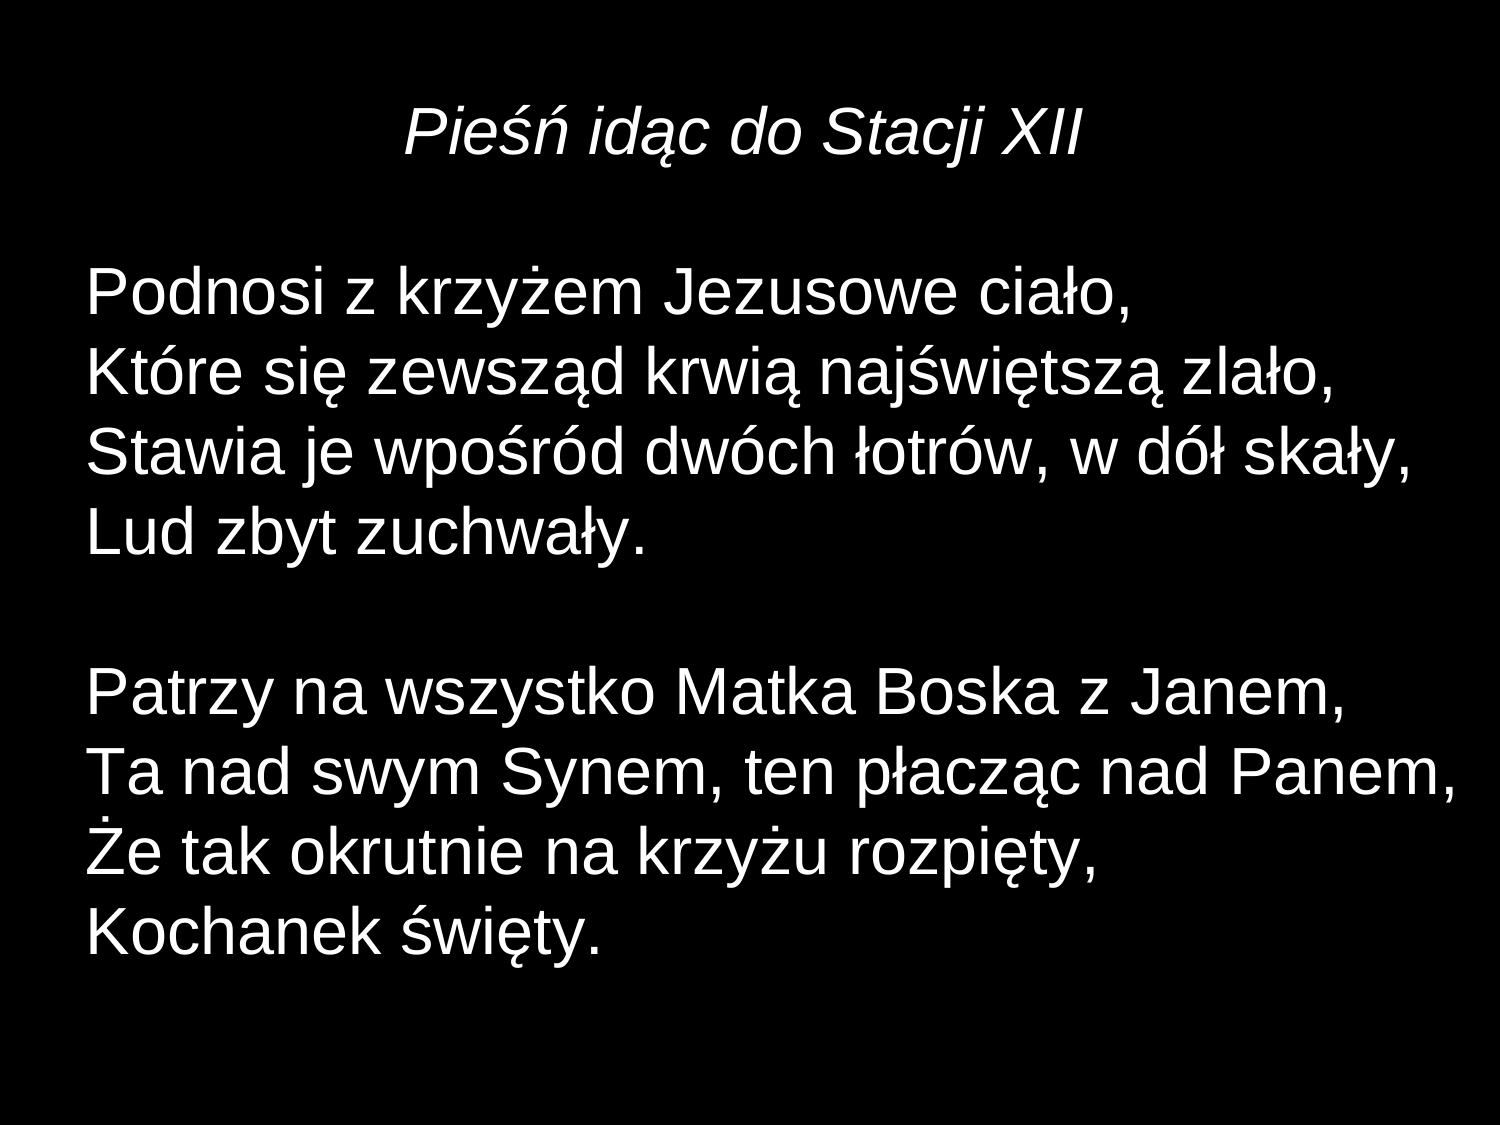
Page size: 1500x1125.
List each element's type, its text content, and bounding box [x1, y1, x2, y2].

text_box Pieśń idąc do Stacji XII Podnosi z krzyżem Jezusowe ciało, Które się zewsząd krwią najświętszą zlało, Stawia je wpośród dwóch łotrów, w dół skały, Lud zbyt zuchwały. Patrzy na wszystko Matka Boska z Janem, Ta nad swym Synem, ten płacząc nad Panem, Że tak okrutnie na krzyżu rozpięty, Kochanek święty. [70, 80, 1477, 976]
